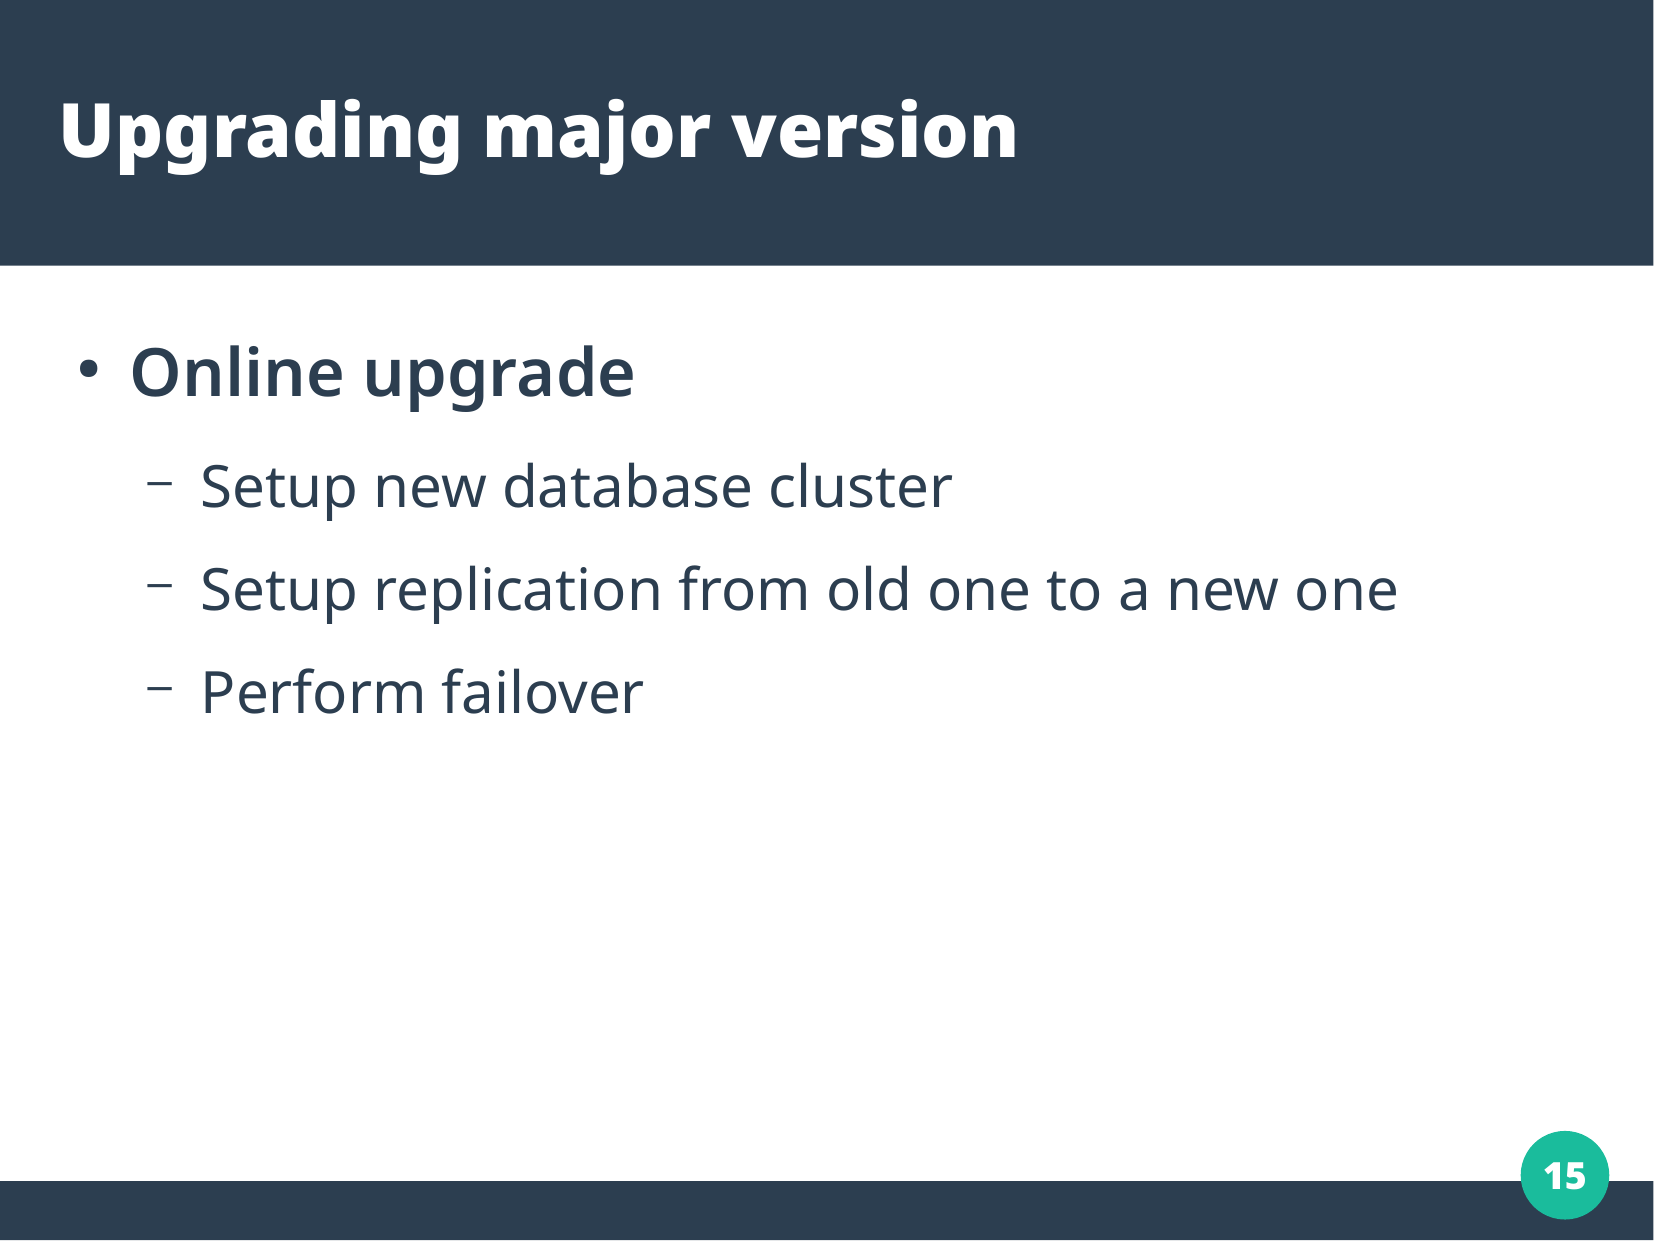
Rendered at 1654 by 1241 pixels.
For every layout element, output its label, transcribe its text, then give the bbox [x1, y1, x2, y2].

list Online upgrade Setup new database cluster Setup replication from old one to a new one Perform failover [59, 324, 1595, 1152]
title Upgrading major version [59, 49, 1595, 207]
